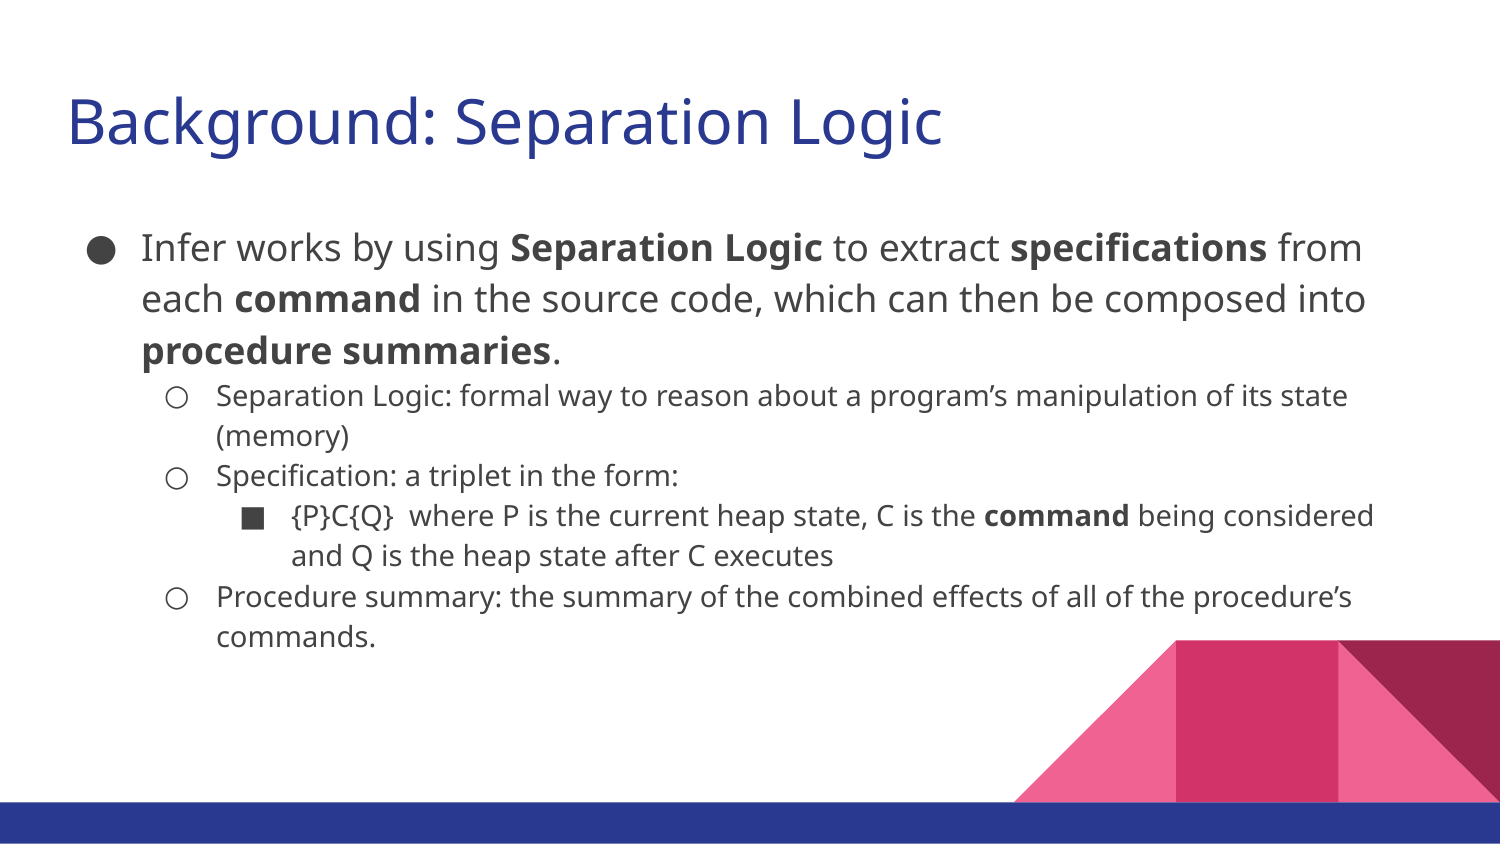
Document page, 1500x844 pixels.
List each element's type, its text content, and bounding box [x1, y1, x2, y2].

list Infer works by using Separation Logic to extract specifications from each command in the source code, which can then be composed into procedure summaries. Separation Logic: formal way to reason about a program’s manipulation of its state (memory) Specification: a triplet in the form: {P}C{Q} where P is the current heap state, C is the command being considered and Q is the heap state after C executes Procedure summary: the summary of the combined effects of all of the procedure’s commands. [51, 201, 1449, 750]
title Background: Separation Logic [51, 67, 1449, 167]
